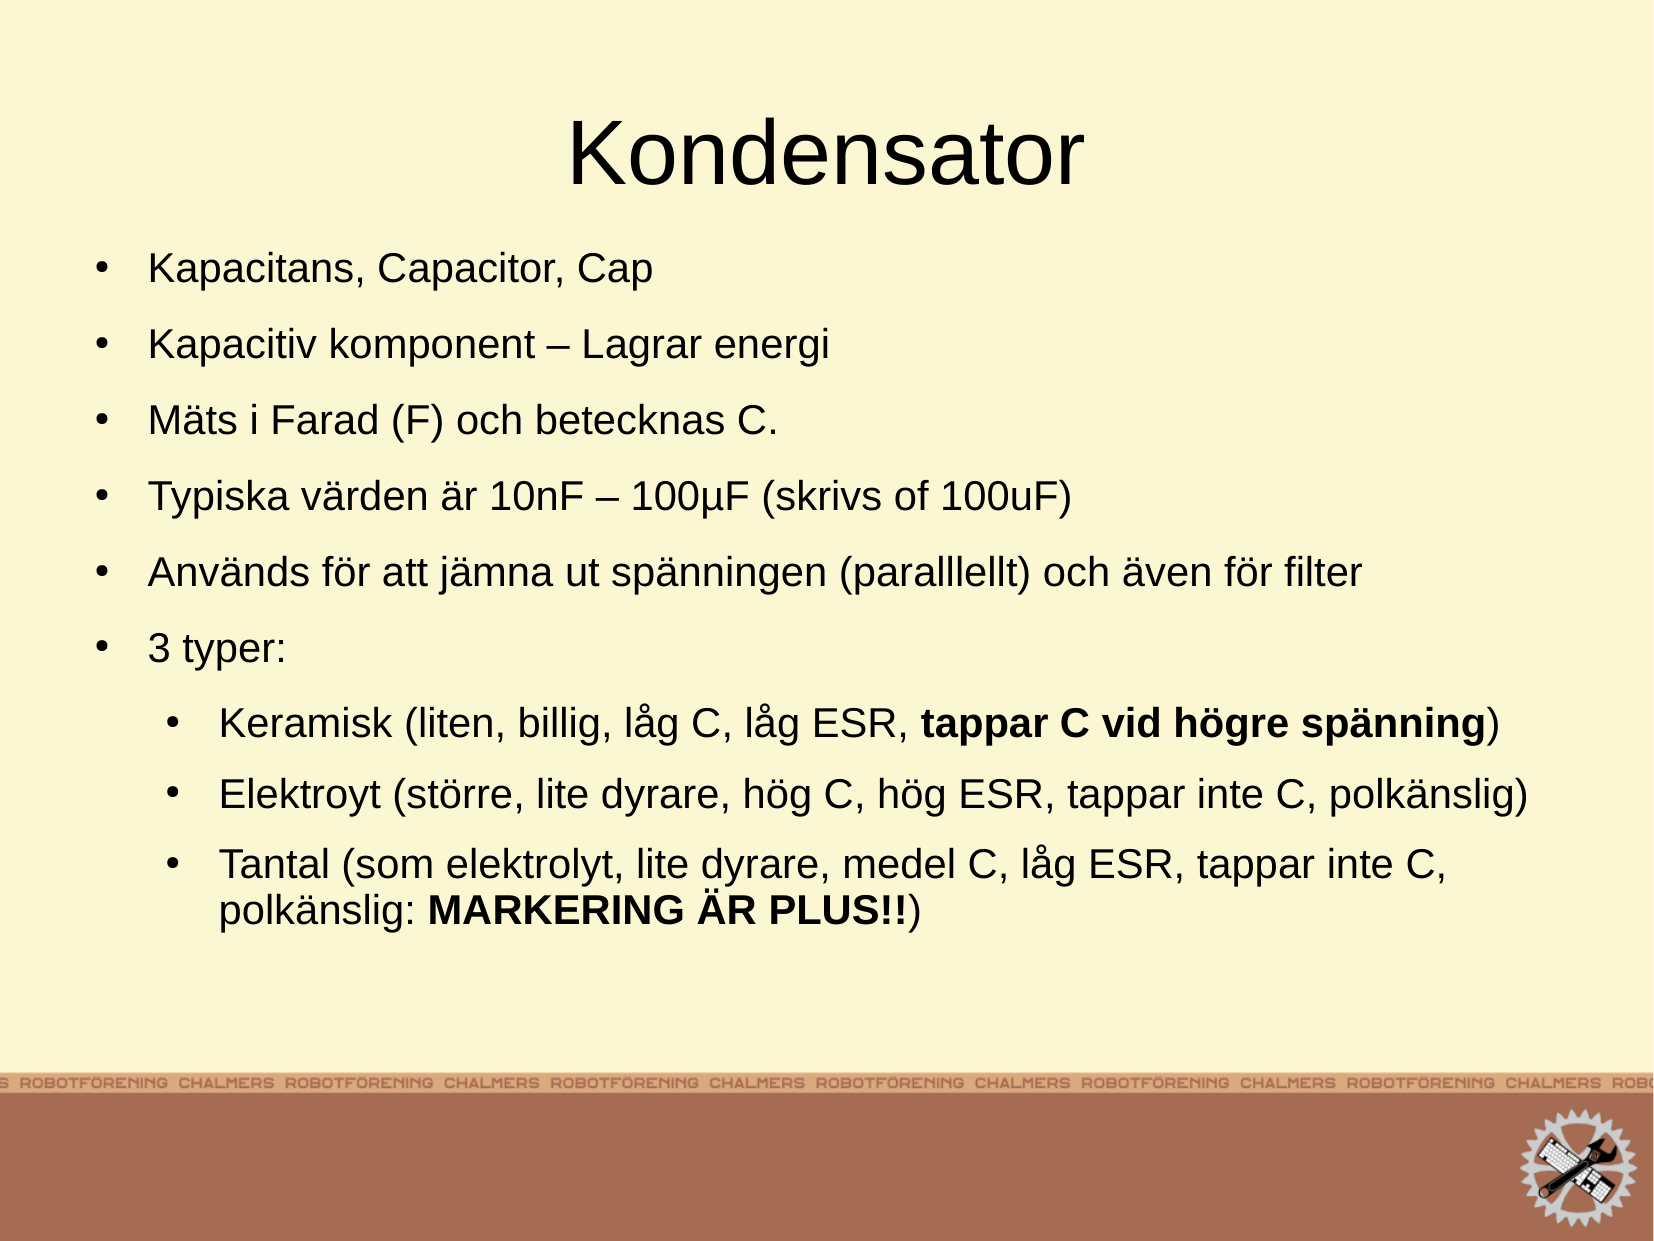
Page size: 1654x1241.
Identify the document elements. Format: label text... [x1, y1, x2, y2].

list Kapacitans, Capacitor, Cap Kapacitiv komponent – Lagrar energi Mäts i Farad (F) och betecknas C. Typiska värden är 10nF – 100µF (skrivs of 100uF) Används för att jämna ut spänningen (paralllellt) och även för filter 3 typer: Keramisk (liten, billig, låg C, låg ESR, tappar C vid högre spänning) Elektroyt (större, lite dyrare, hög C, hög ESR, tappar inte C, polkänslig) Tantal (som elektrolyt, lite dyrare, medel C, låg ESR, tappar inte C, polkänslig: MARKERING ÄR PLUS!!) [76, 244, 1565, 1063]
picture [0, 0, 1654, 1241]
title Kondensator [82, 49, 1571, 257]
